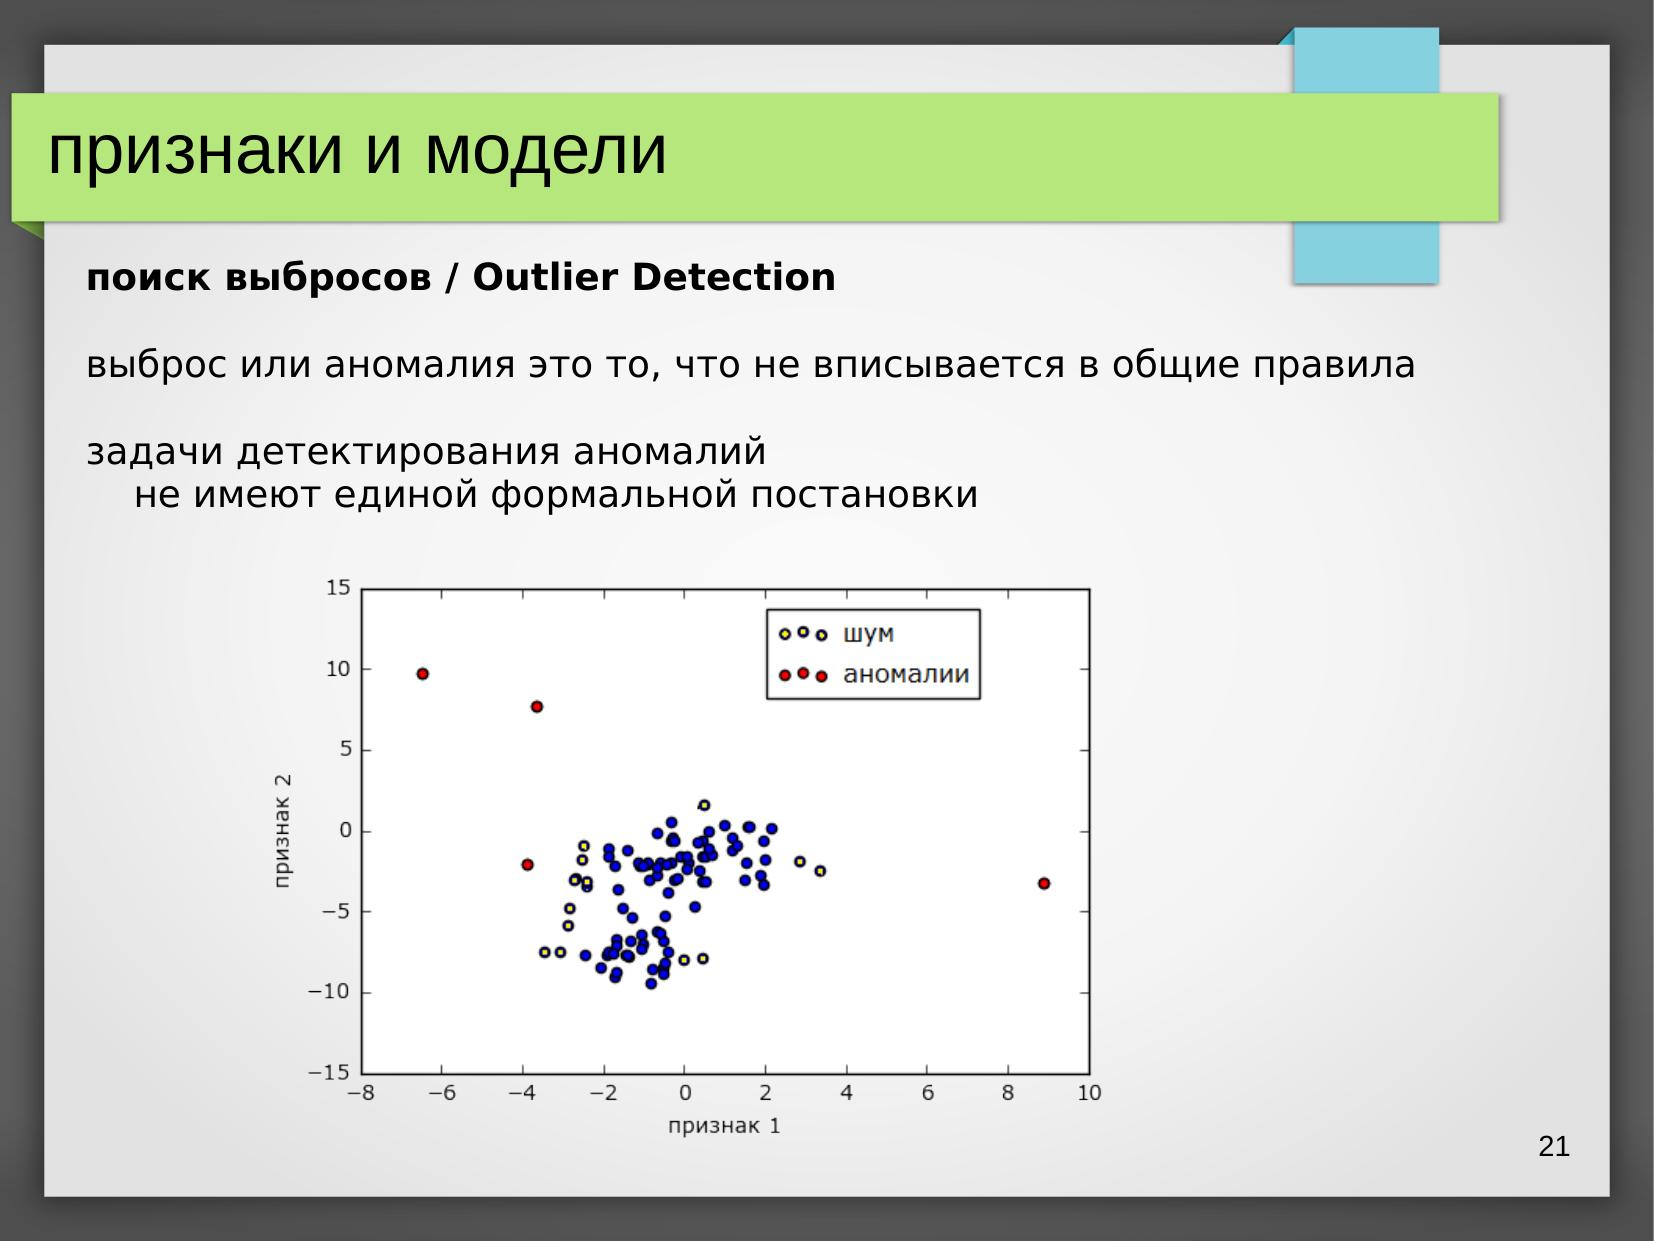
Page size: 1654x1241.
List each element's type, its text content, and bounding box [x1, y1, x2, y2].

title признаки и модели [47, 113, 1465, 185]
picture [0, 0, 1654, 1241]
text_box поиск выбросов / Outlier Detection выброс или аномалия это то, что не вписывается в общие правила задачи детектирования аномалий не имеют единой формальной постановки [70, 248, 1571, 568]
